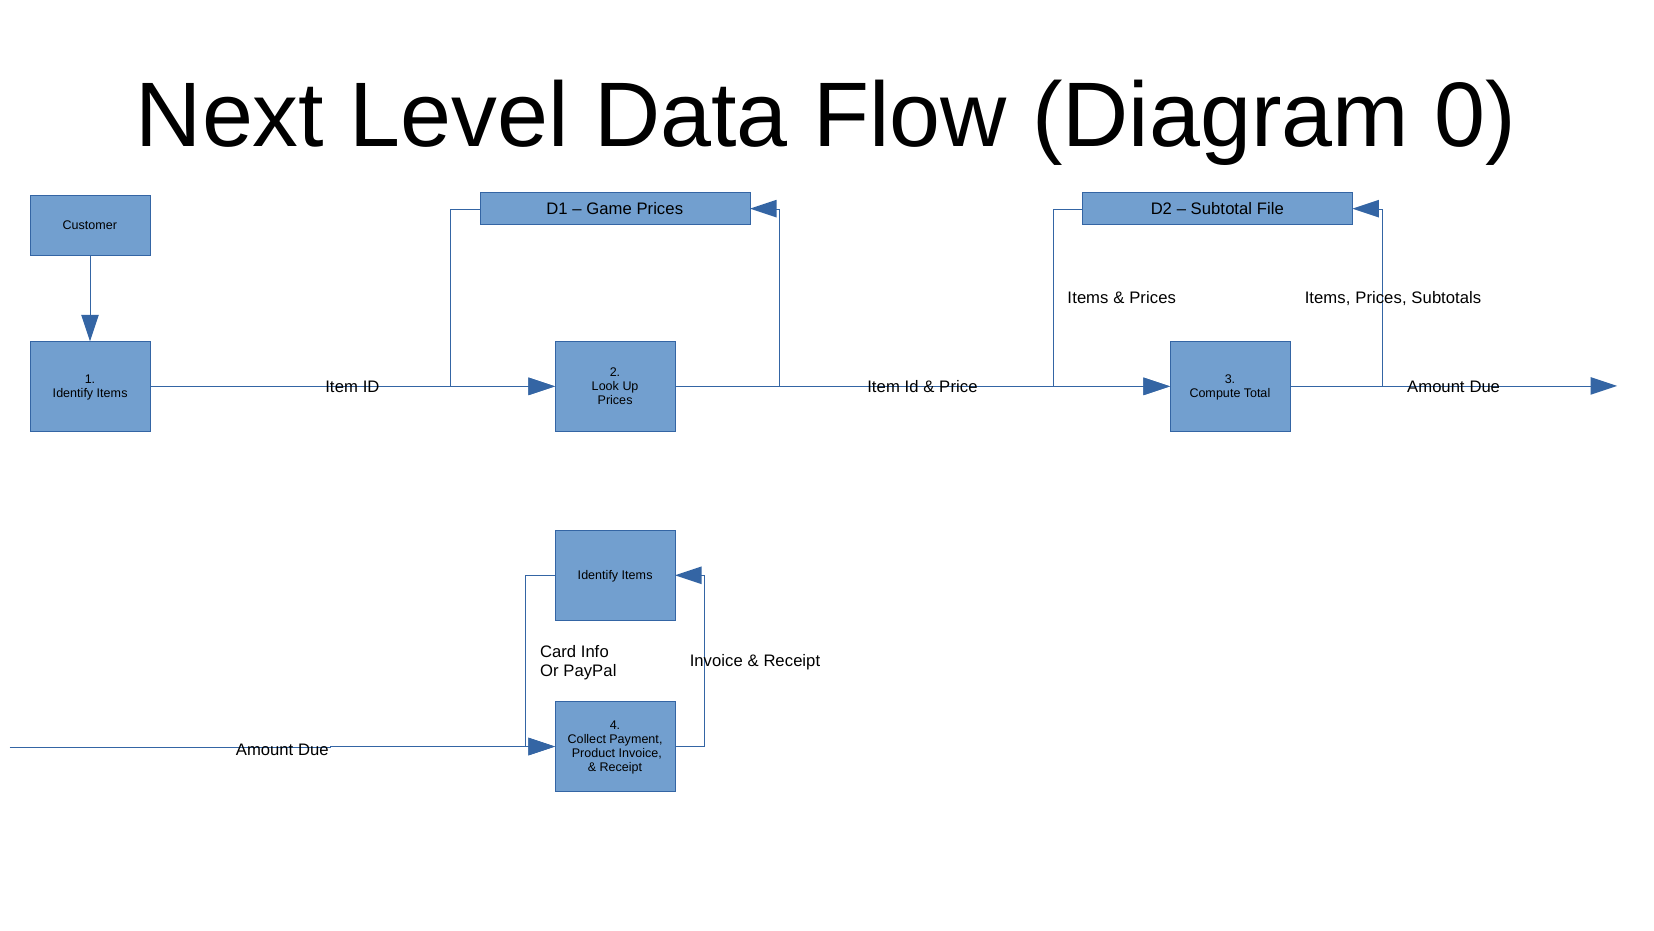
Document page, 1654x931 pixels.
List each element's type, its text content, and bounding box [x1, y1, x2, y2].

text_box 2. Look Up Prices [555, 341, 676, 432]
text_box D1 – Game Prices [480, 192, 751, 225]
text_box D2 – Subtotal File [1082, 192, 1353, 225]
title Next Level Data Flow (Diagram 0) [82, 37, 1571, 193]
text_box 1. Identify Items [30, 341, 151, 432]
text_box Identify Items [555, 530, 676, 621]
text_box 3. Compute Total [1170, 341, 1291, 432]
text_box Customer [30, 195, 151, 256]
text_box 4. Collect Payment, Product Invoice, & Receipt [555, 701, 676, 792]
